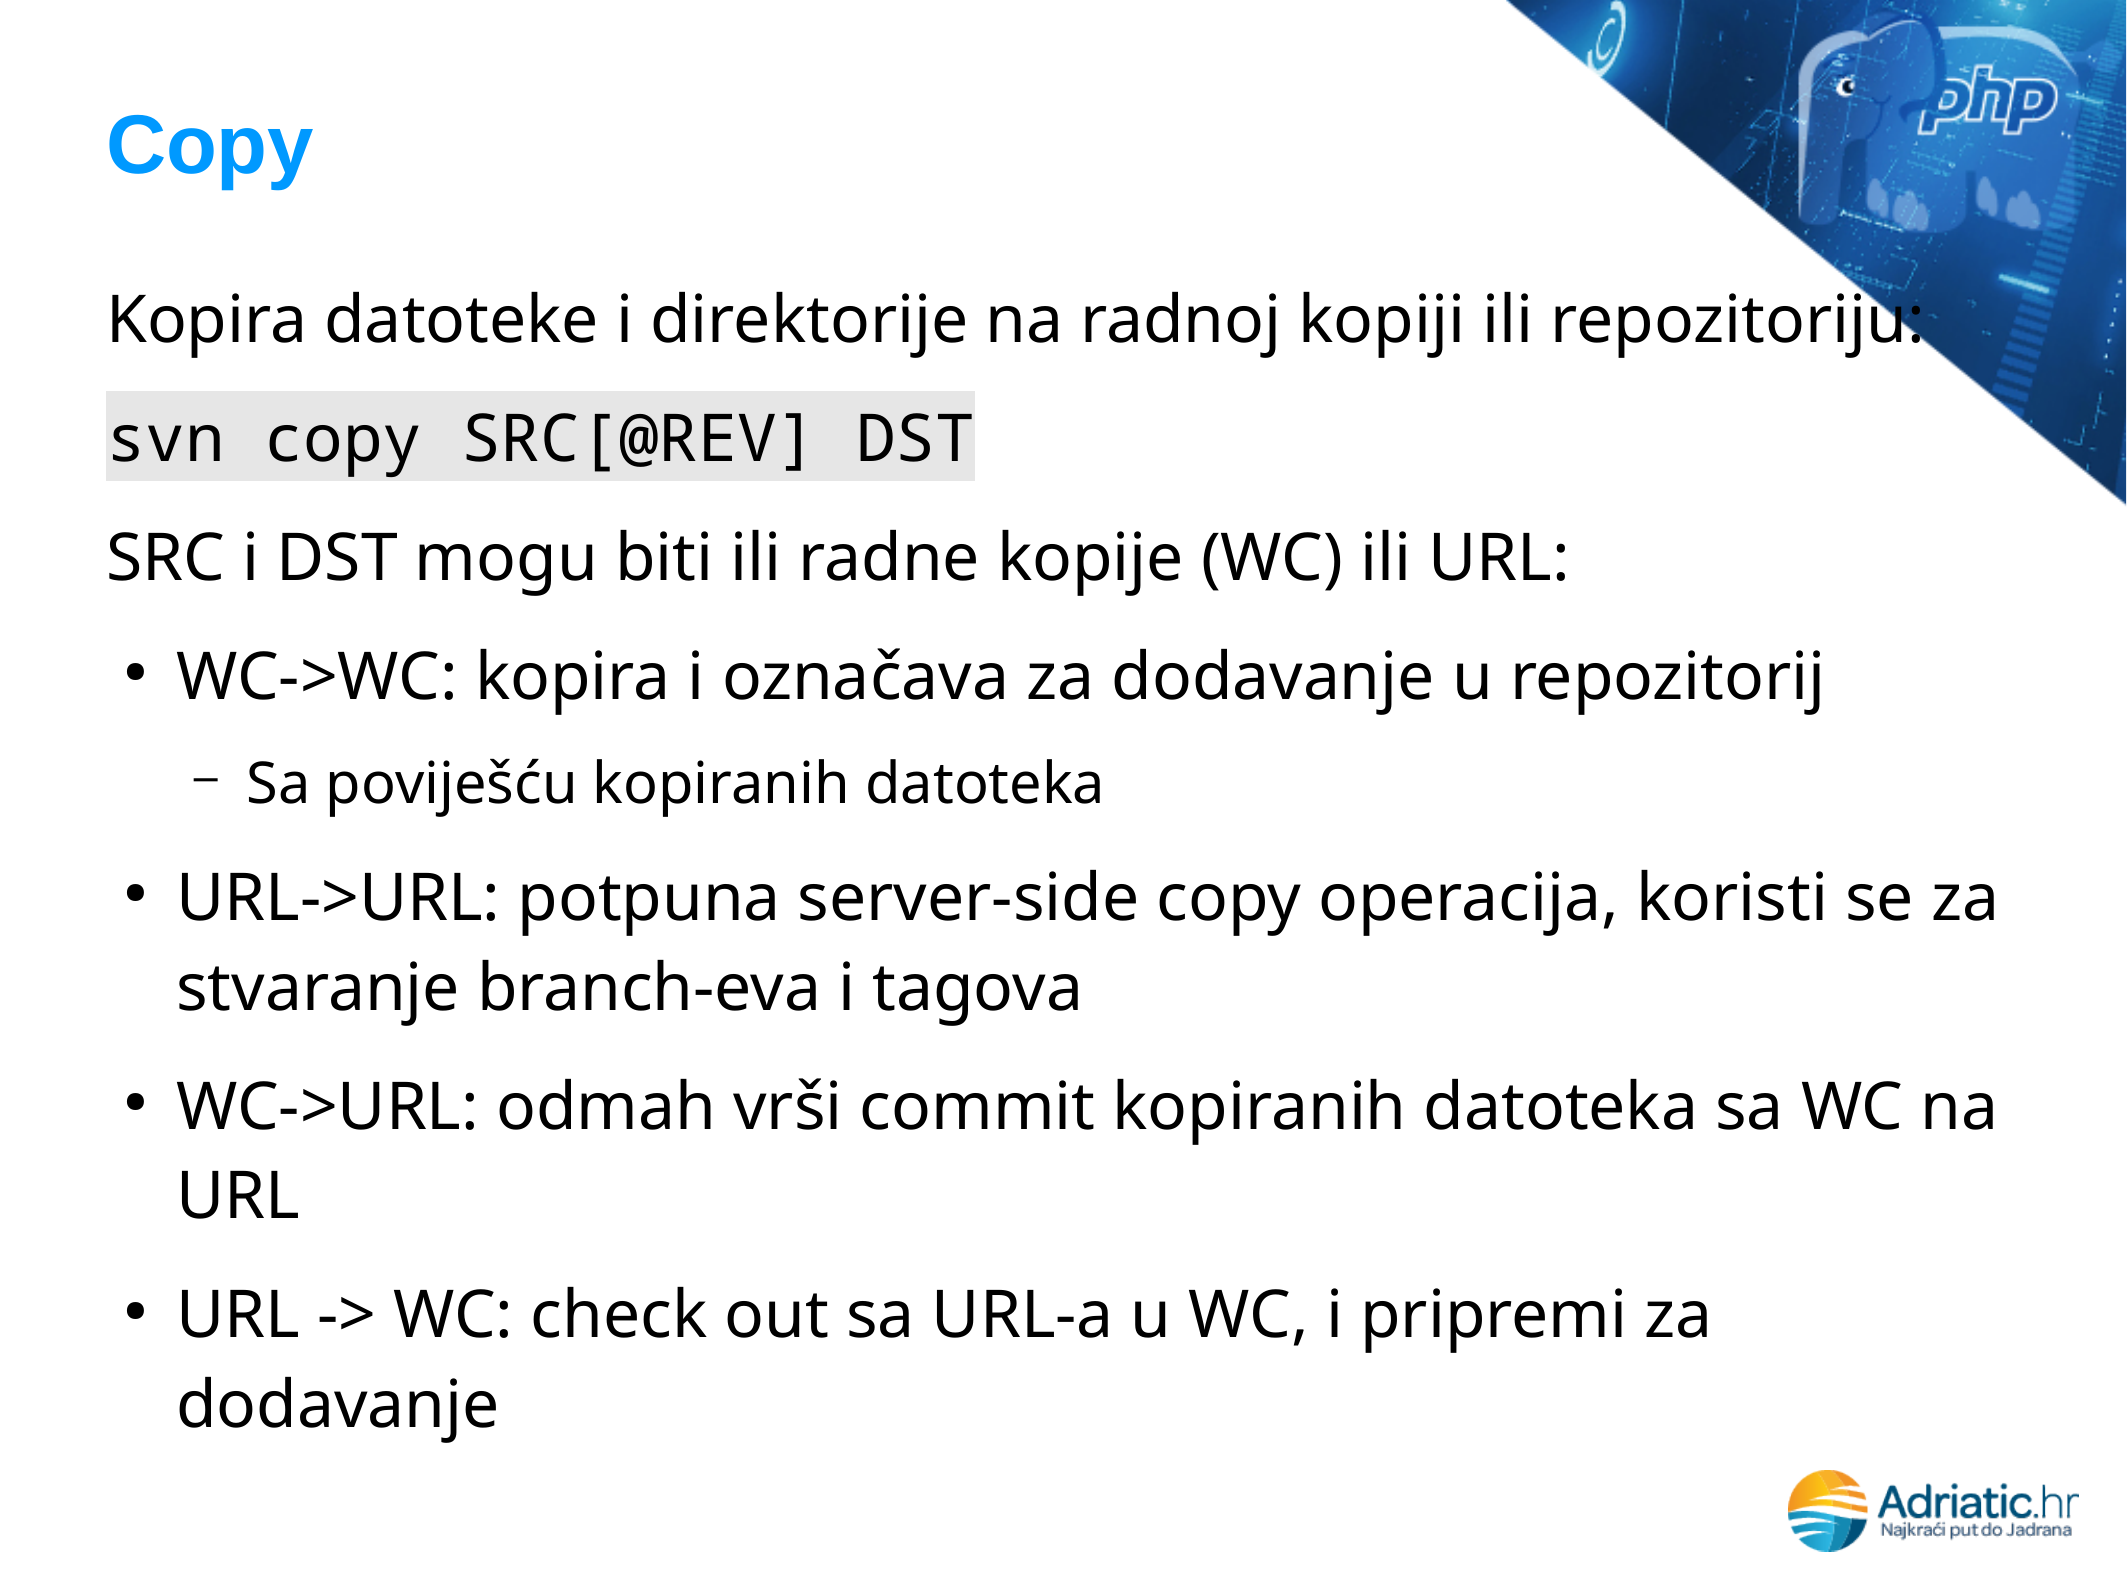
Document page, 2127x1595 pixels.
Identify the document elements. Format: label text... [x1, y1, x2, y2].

title Copy [106, 70, 1630, 219]
list Kopira datoteke i direktorije na radnoj kopiji ili repozitoriju: svn copy SRC[@REV] DST SRC i DST mogu biti ili radne kopije (WC) ili URL: WC->WC: kopira i označava za dodavanje u repozitorij Sa poviješću kopiranih datoteka URL->URL: potpuna server-side copy operacija, koristi se za stvaranje branch-eva i tagova WC->URL: odmah vrši commit kopiranih datoteka sa WC na URL URL -> WC: check out sa URL-a u WC, i pripremi za dodavanje [106, 271, 2020, 1453]
picture [1505, 0, 2127, 625]
picture [1788, 1470, 2079, 1552]
